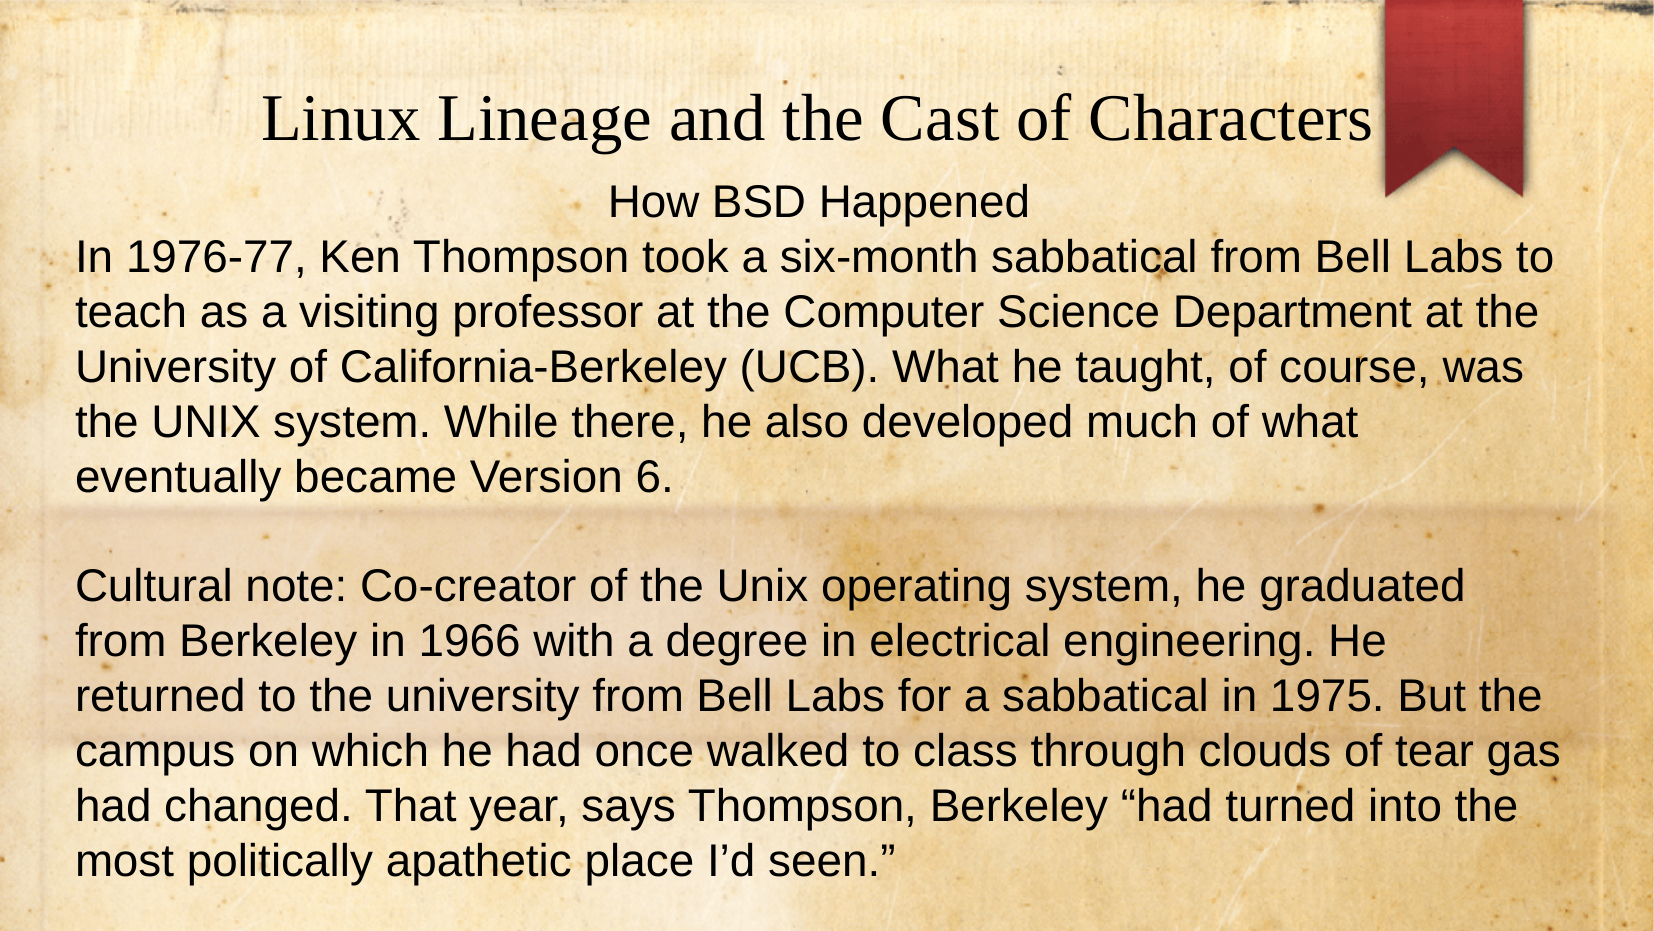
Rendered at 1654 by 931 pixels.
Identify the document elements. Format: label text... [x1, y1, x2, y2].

text_box How BSD Happened In 1976-77, Ken Thompson took a six-month sabbatical from Bell Labs to teach as a visiting professor at the Computer Science Department at the University of California-Berkeley (UCB). What he taught, of course, was the UNIX system. While there, he also developed much of what eventually became Version 6. Cultural note: Co-creator of the Unix operating system, he graduated from Berkeley in 1966 with a degree in electrical engineering. He returned to the university from Bell Labs for a sabbatical in 1975. But the campus on which he had once walked to class through clouds of tear gas had changed. That year, says Thompson, Berkeley “had turned into the most politically apathetic place I’d seen.” [75, 169, 1564, 889]
picture [0, 0, 1654, 931]
text_box Linux Lineage and the Cast of Characters [82, 47, 1571, 180]
